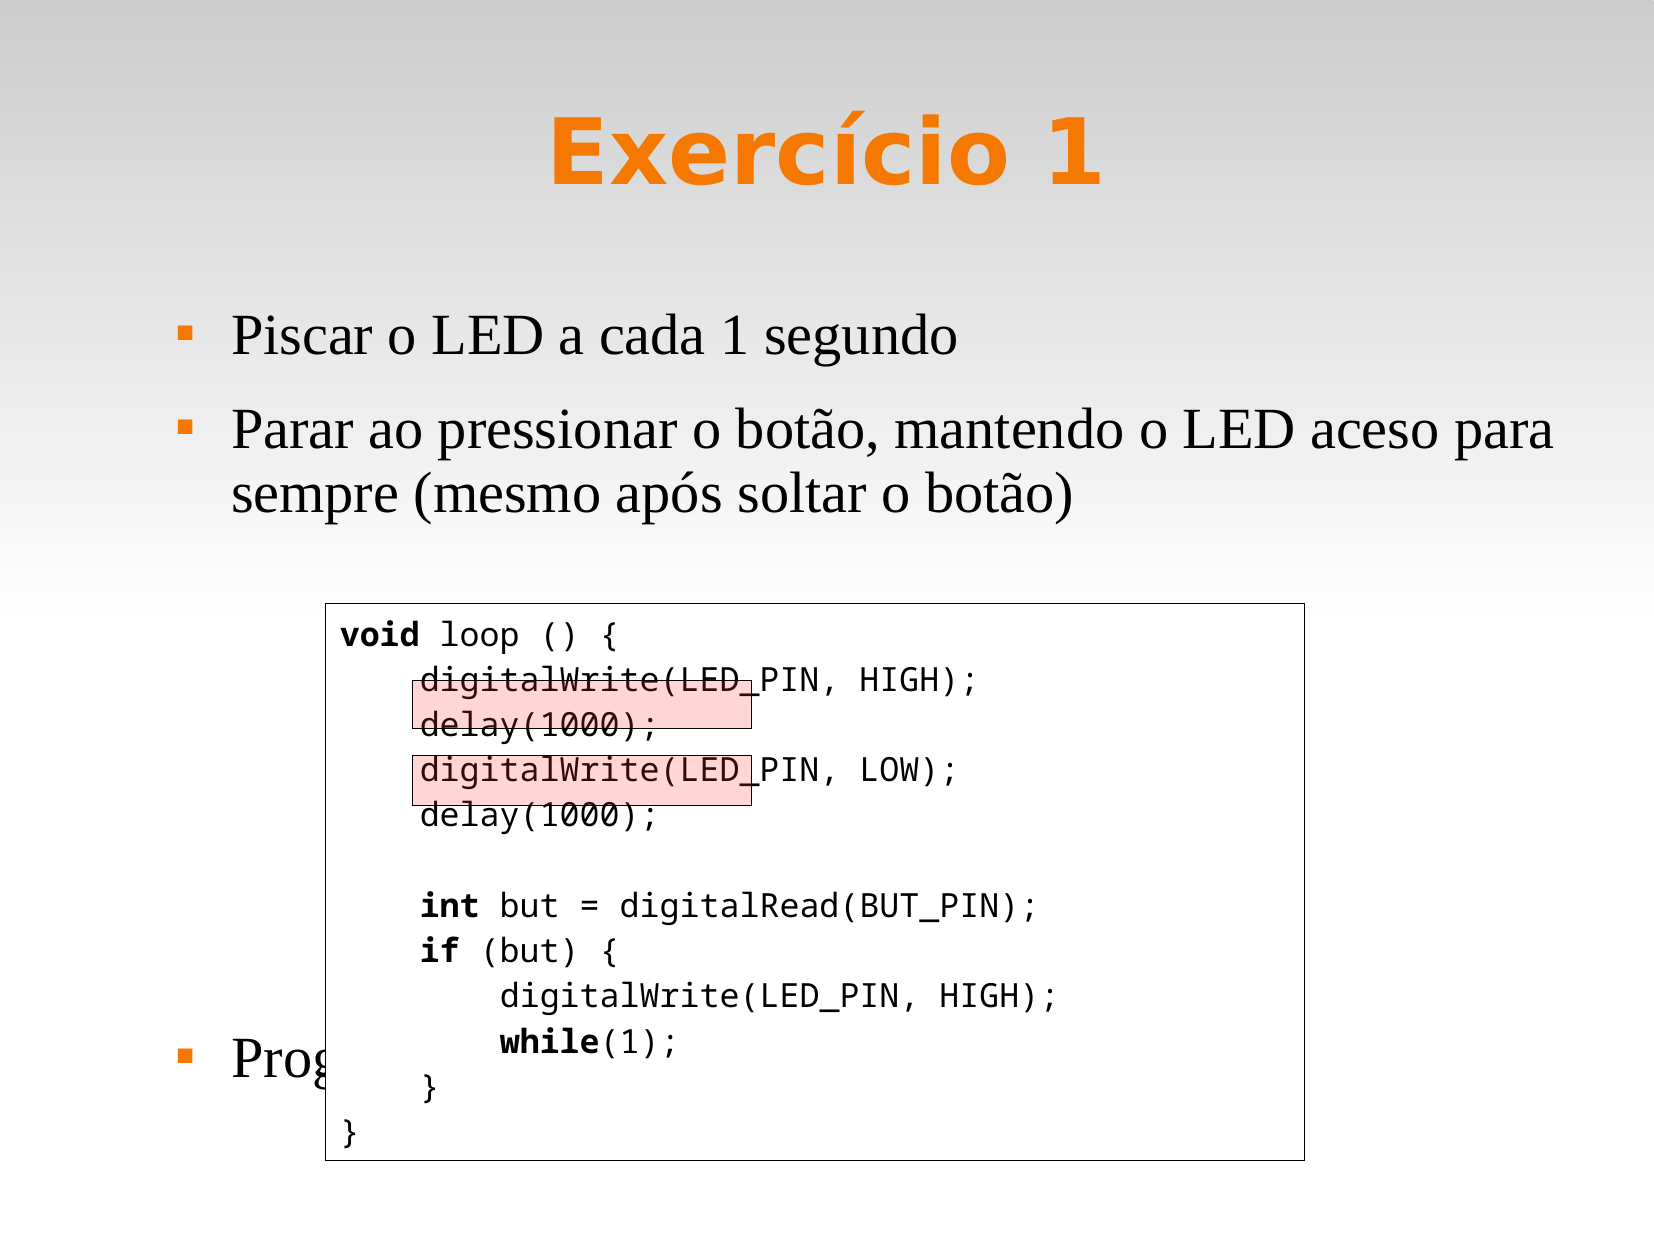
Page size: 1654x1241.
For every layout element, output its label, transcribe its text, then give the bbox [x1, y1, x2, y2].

text_box [412, 680, 752, 729]
text_box [412, 755, 752, 806]
text_box void loop () { digitalWrite(LED_PIN, HIGH); delay(1000); digitalWrite(LED_PIN, LOW); delay(1000); int but = digitalRead(BUT_PIN); if (but) { digitalWrite(LED_PIN, HIGH); while(1); } } [325, 603, 1305, 1087]
list Piscar o LED a cada 1 segundo Parar ao pressionar o botão, mantendo o LED aceso para sempre (mesmo após soltar o botão) Programa não reativo! [89, 302, 1576, 1209]
title Exercício 1 [82, 49, 1571, 257]
